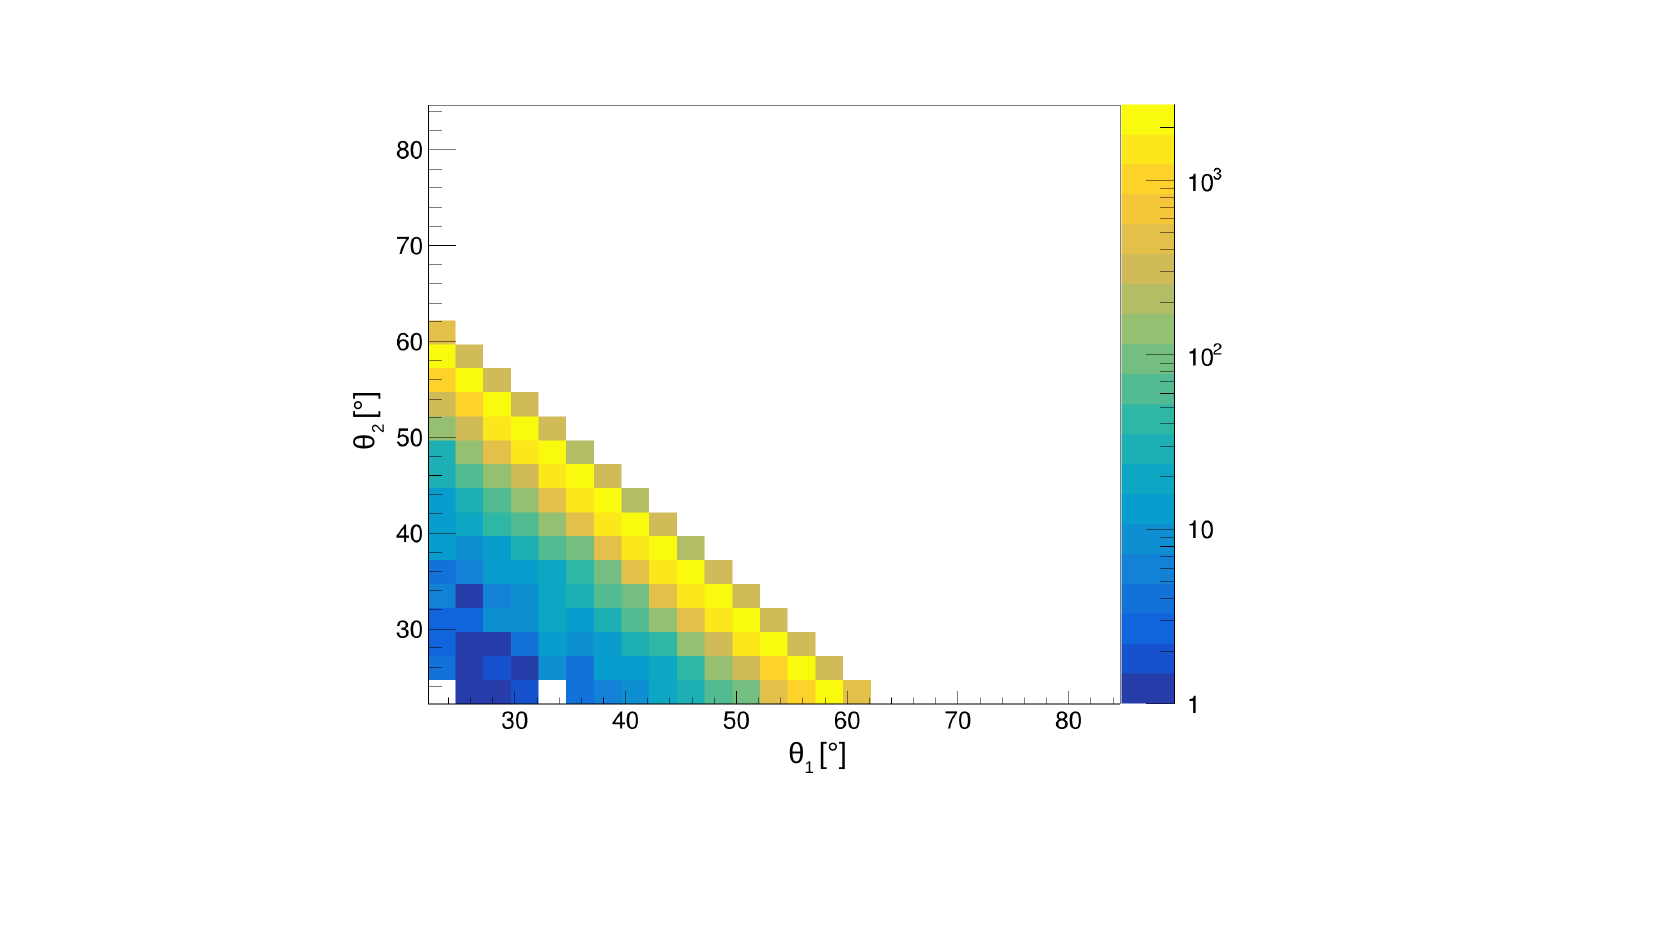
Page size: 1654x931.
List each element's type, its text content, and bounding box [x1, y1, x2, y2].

text_box θ2 [°] [340, 360, 387, 466]
text_box θ1 [°] [773, 741, 879, 796]
picture [387, 87, 1231, 741]
